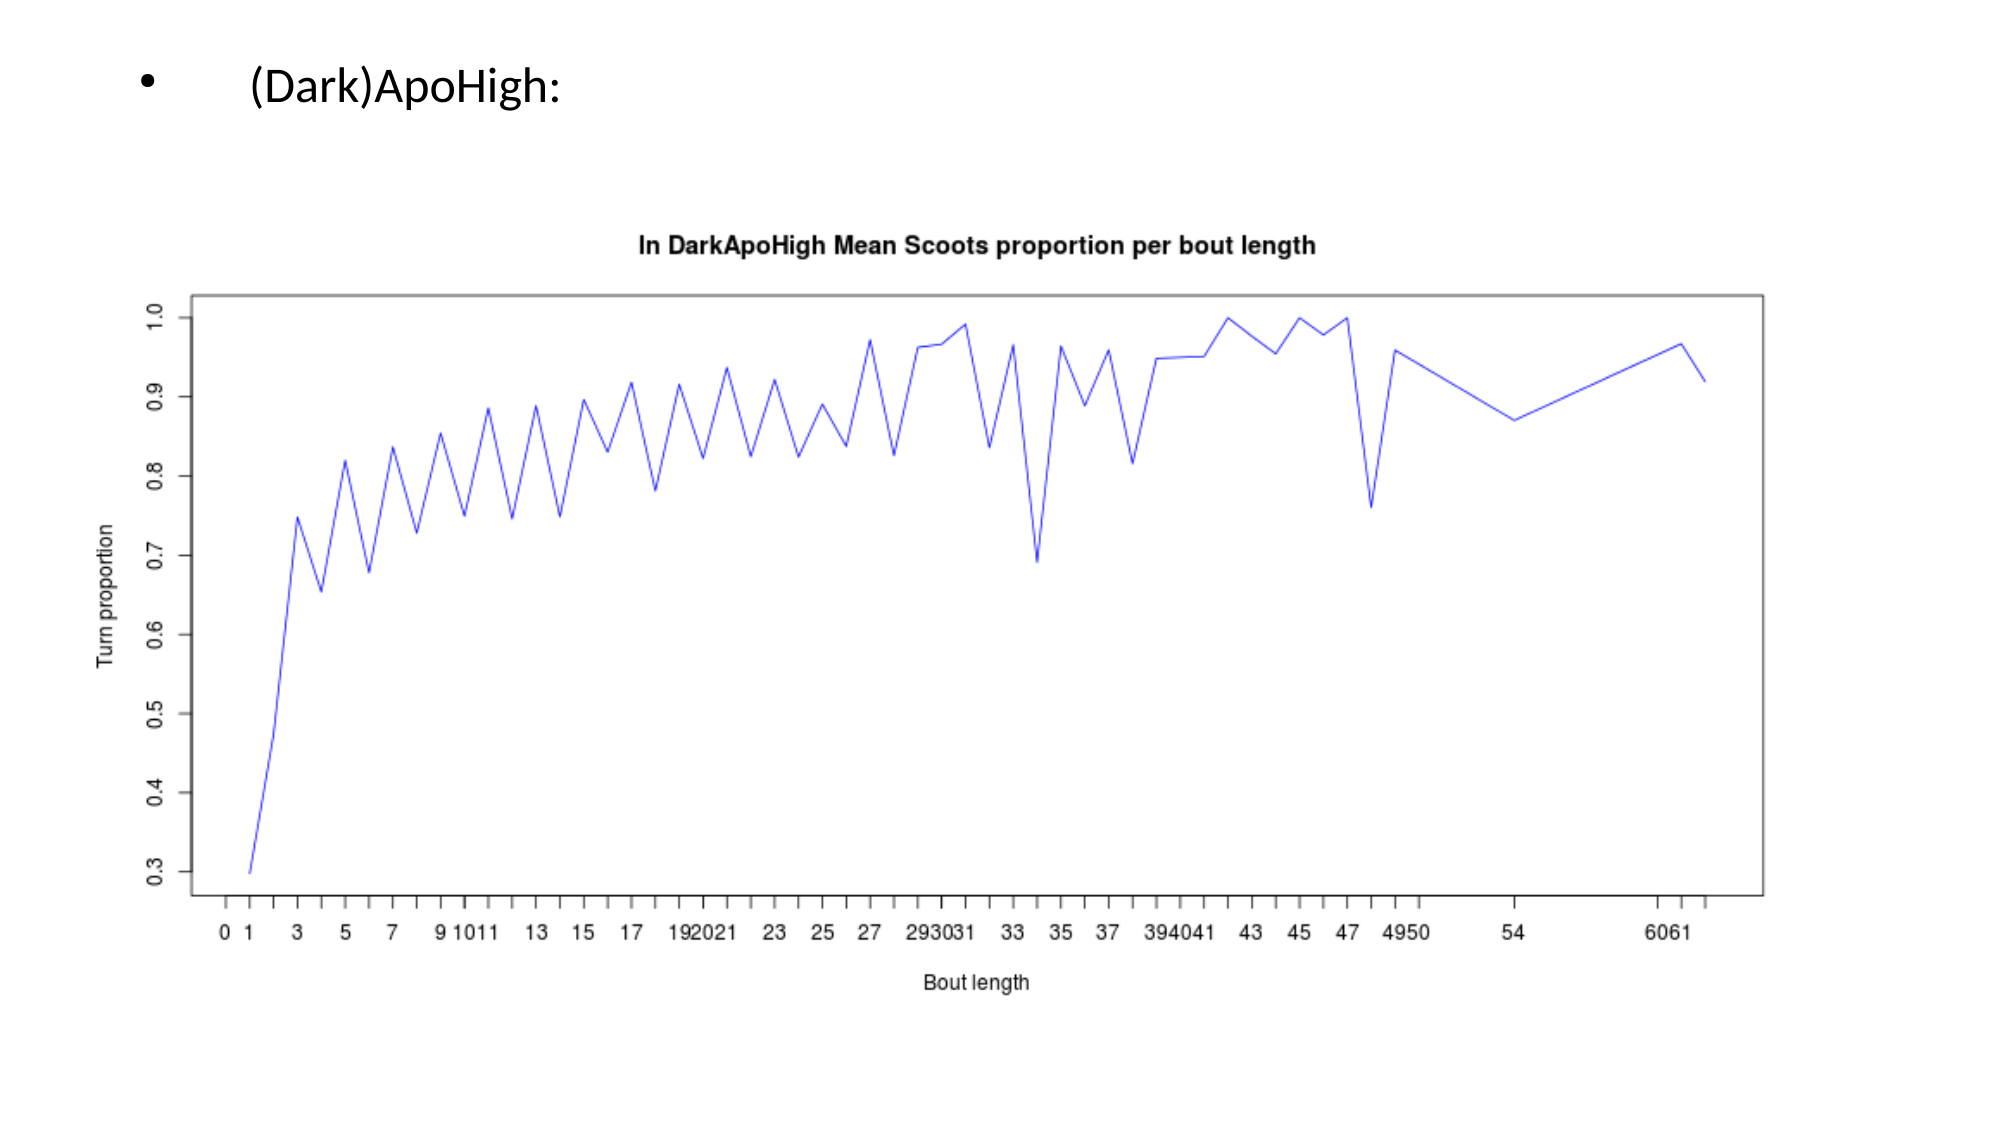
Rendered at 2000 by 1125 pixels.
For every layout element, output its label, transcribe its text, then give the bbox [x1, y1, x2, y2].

picture [90, 194, 1816, 1023]
text_box (Dark)ApoHigh: [0, 0, 2000, 946]
